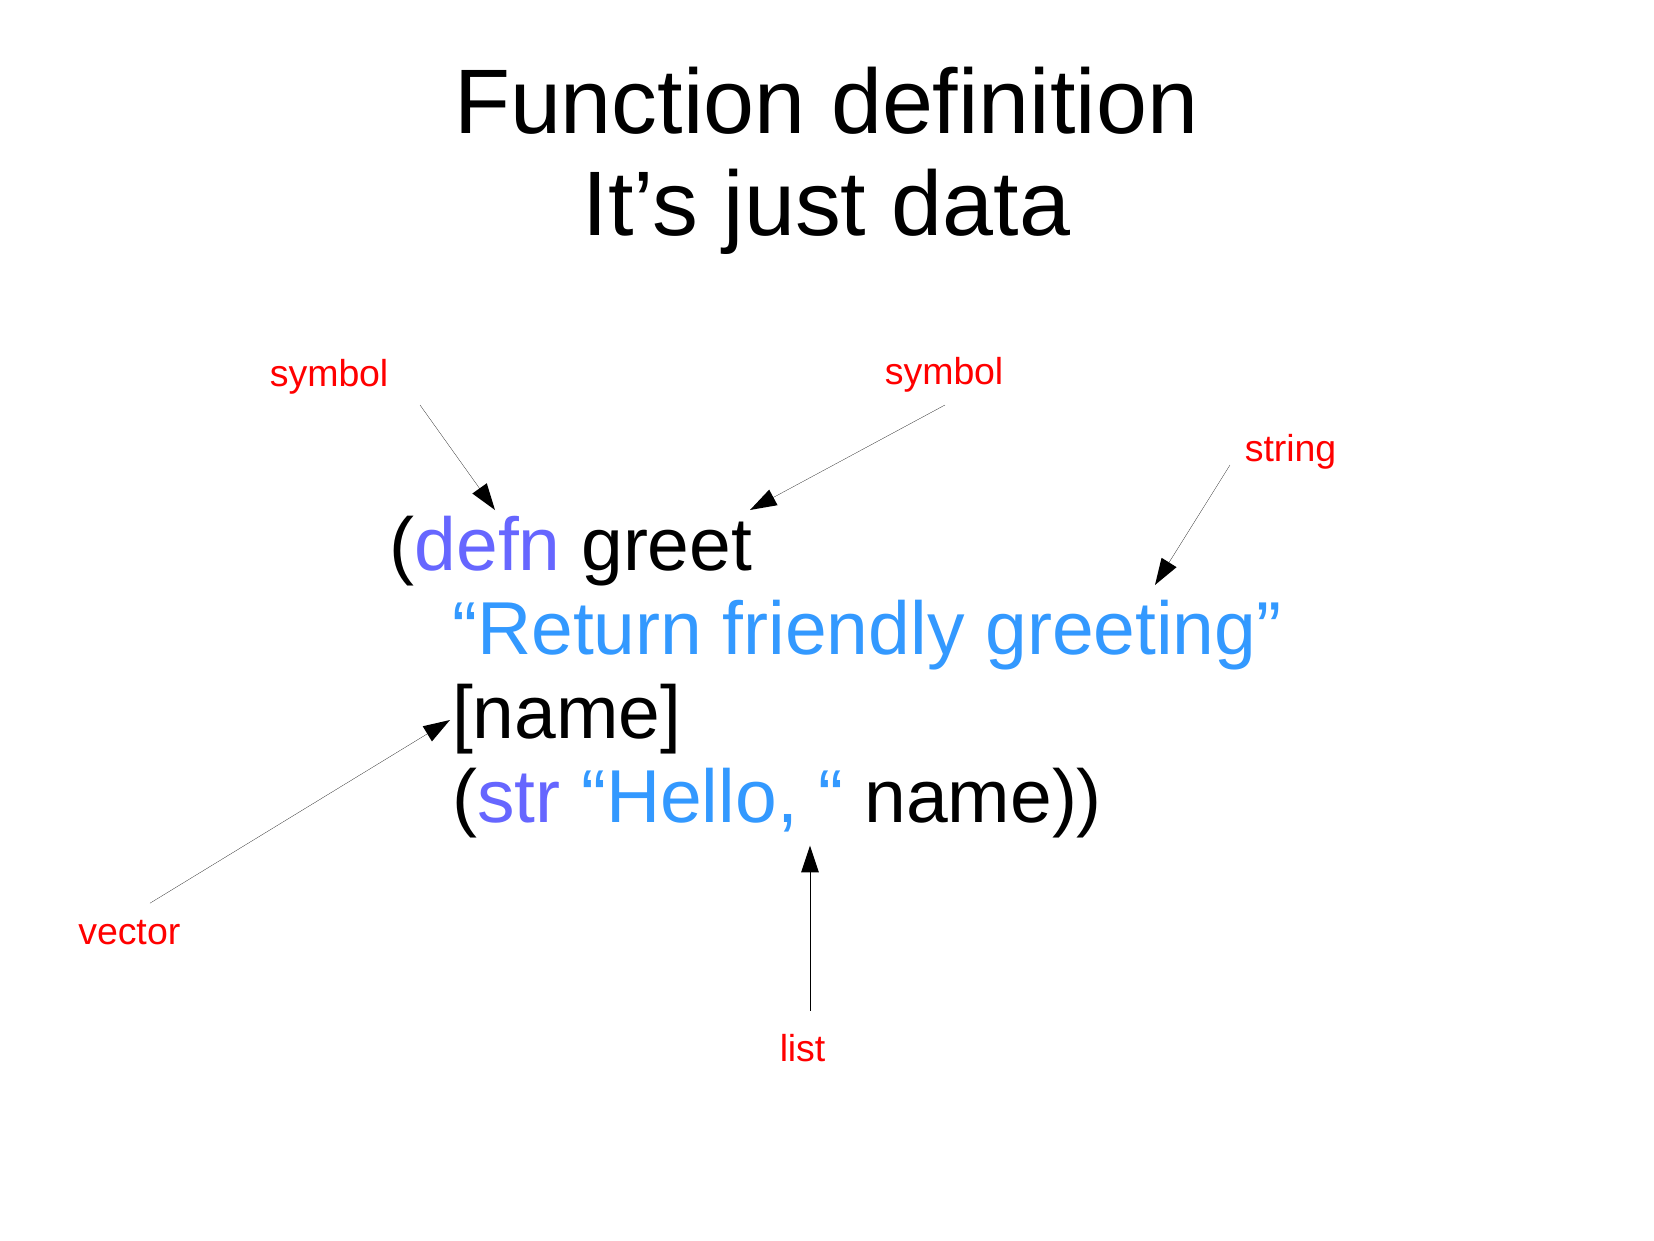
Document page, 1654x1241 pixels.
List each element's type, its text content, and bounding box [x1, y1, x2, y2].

title Function definition It’s just data [82, 49, 1571, 257]
text_box symbol [870, 343, 1019, 401]
text_box symbol [255, 345, 404, 402]
text_box list [765, 1020, 841, 1077]
text_box (defn greet “Return friendly greeting” [name] (str “Hello, “ name)) [375, 495, 1297, 846]
text_box string [1230, 420, 1412, 481]
text_box vector [63, 903, 196, 961]
